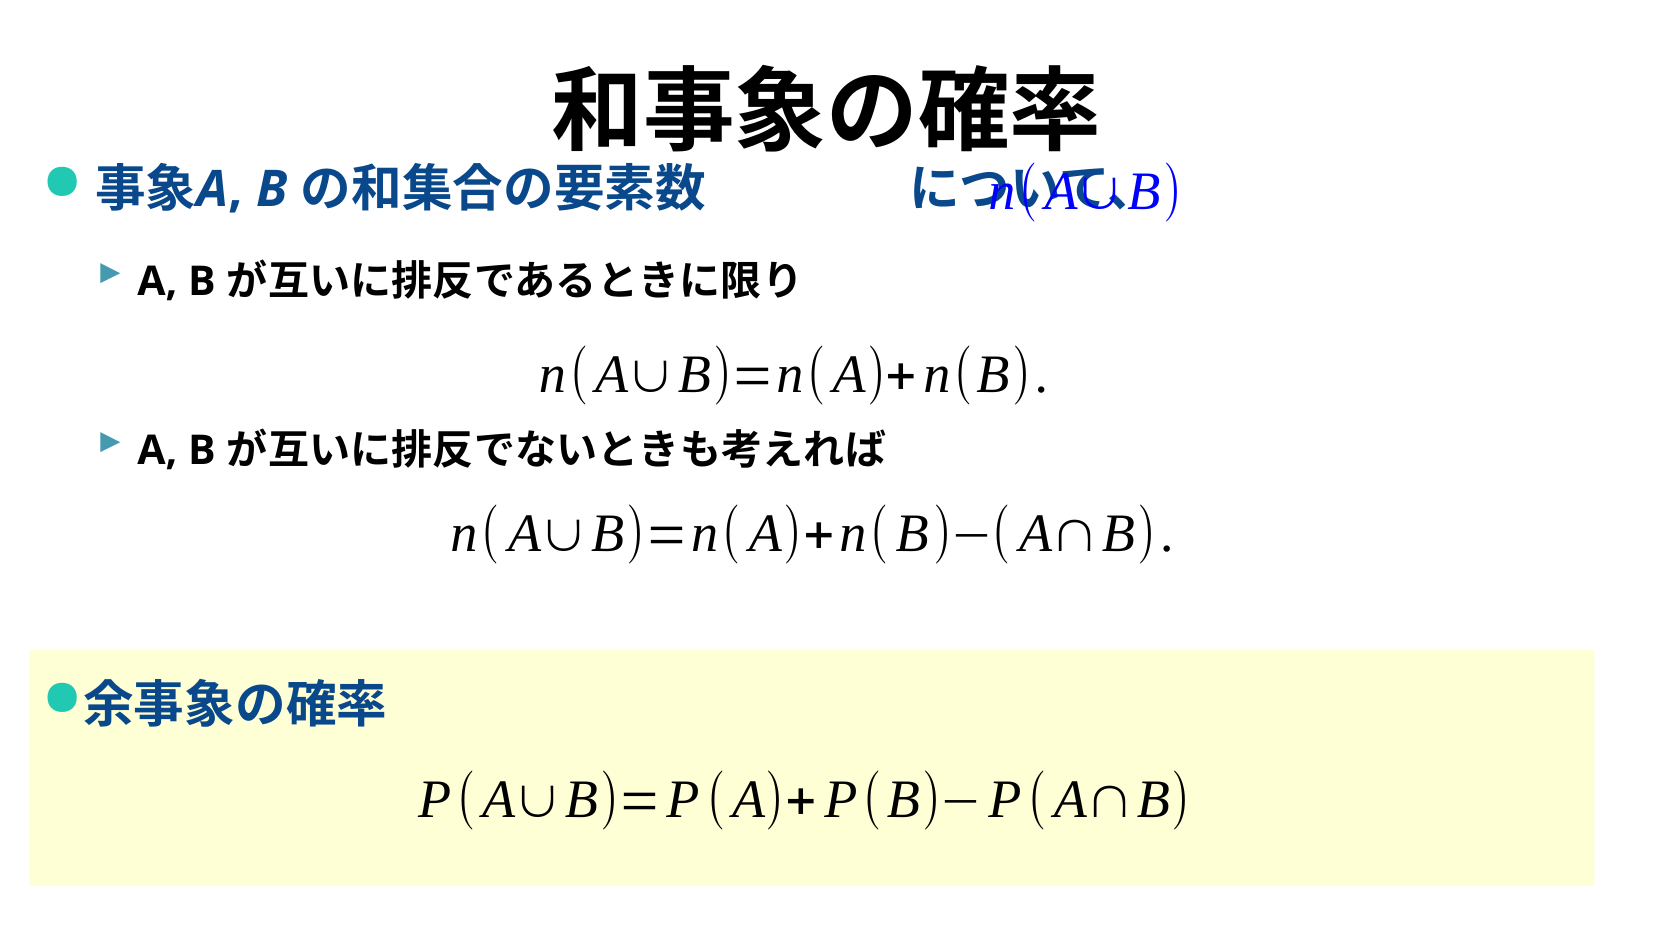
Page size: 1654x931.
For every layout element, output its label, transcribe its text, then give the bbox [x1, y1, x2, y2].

chart [537, 342, 1049, 408]
chart [986, 159, 1182, 225]
chart [413, 767, 1191, 833]
text_box [29, 739, 1595, 886]
chart [448, 501, 1176, 567]
list 事象A, B の和集合の要素数 について、 A, B が互いに排反であるときに限り A, B が互いに排反でないときも考えれば 余事象の確率 [29, 147, 1625, 739]
title 和事象の確率 [29, 29, 1625, 147]
